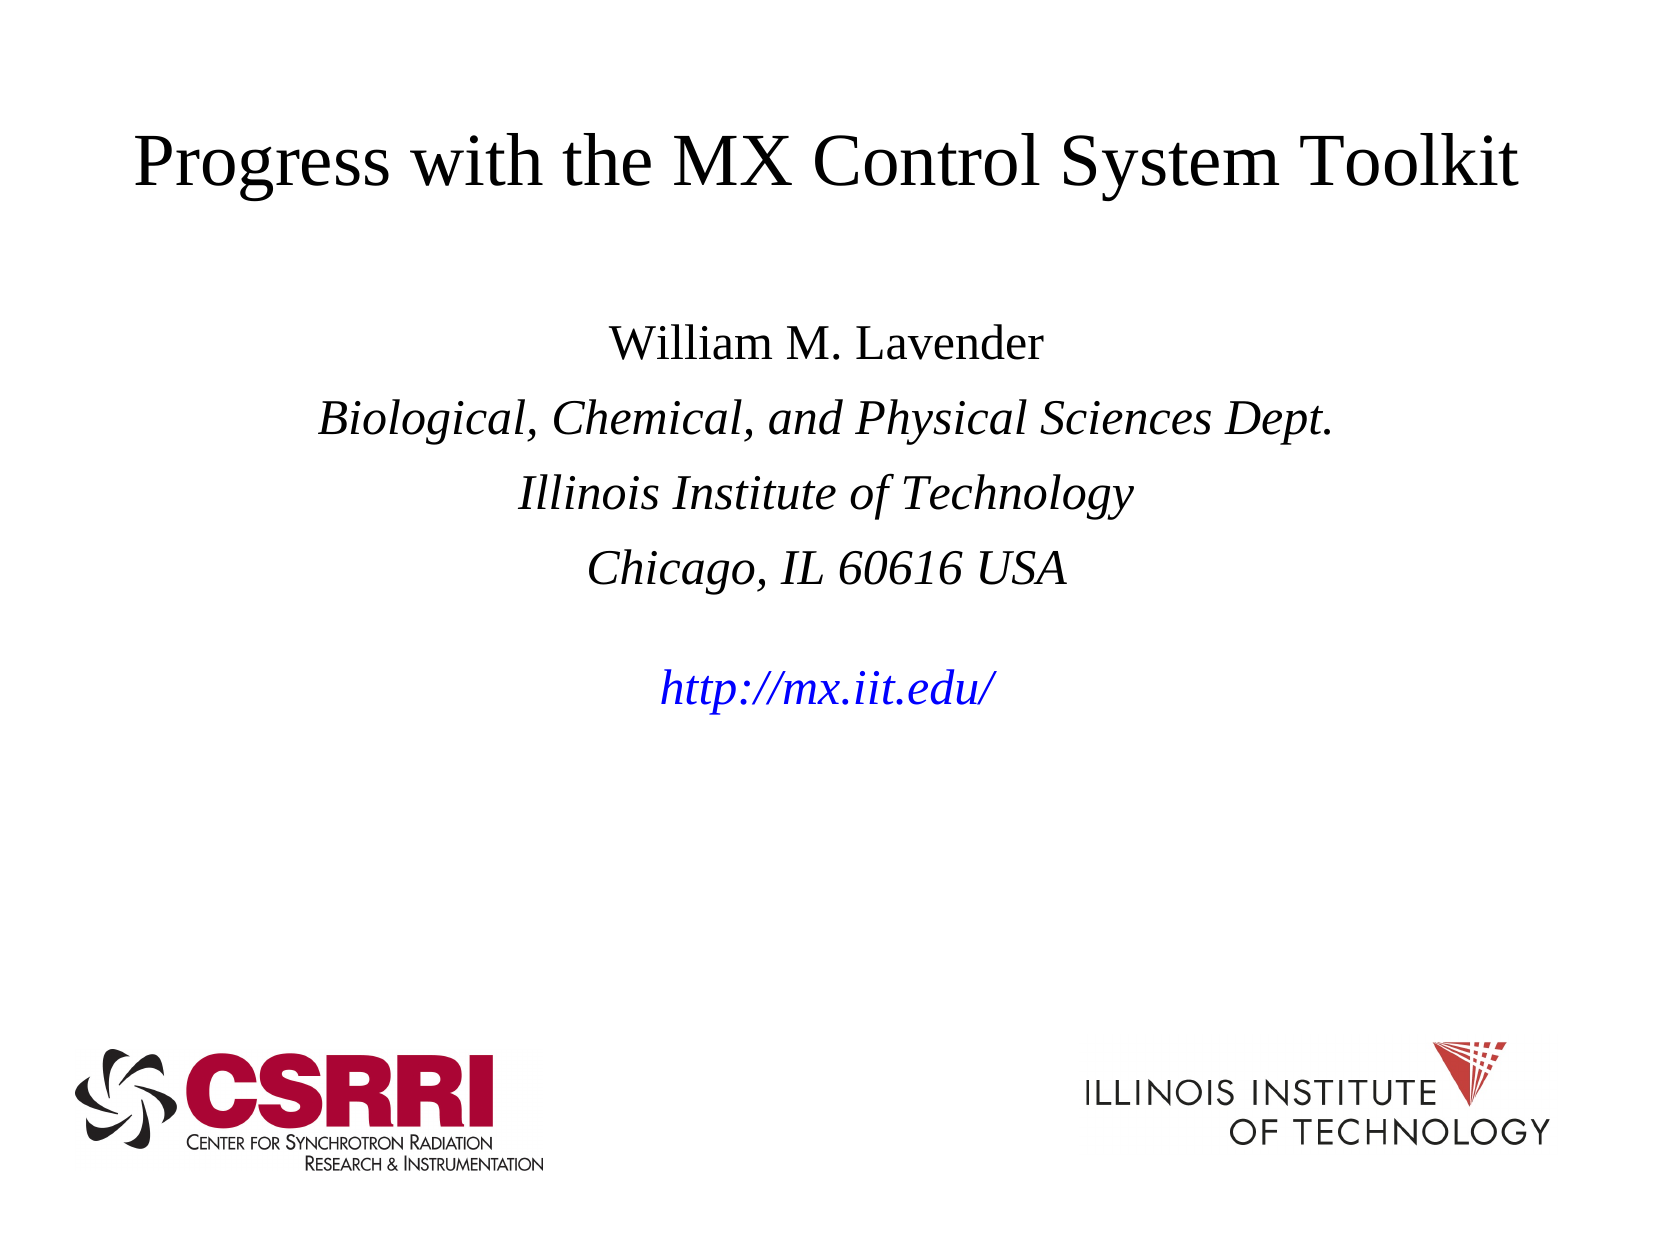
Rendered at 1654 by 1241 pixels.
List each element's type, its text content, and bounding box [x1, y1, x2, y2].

text_box Biological, Chemical, and Physical Sciences Dept. [317, 390, 1336, 446]
title Progress with the MX Control System Toolkit [120, 102, 1533, 218]
text_box http://mx.iit.edu/ [659, 659, 995, 716]
picture [75, 1049, 543, 1171]
text_box William M. Lavender [608, 315, 1045, 371]
text_box Chicago, IL 60616 USA [586, 540, 1068, 596]
text_box Illinois Institute of Technology [518, 465, 1136, 521]
picture [1079, 1034, 1558, 1155]
